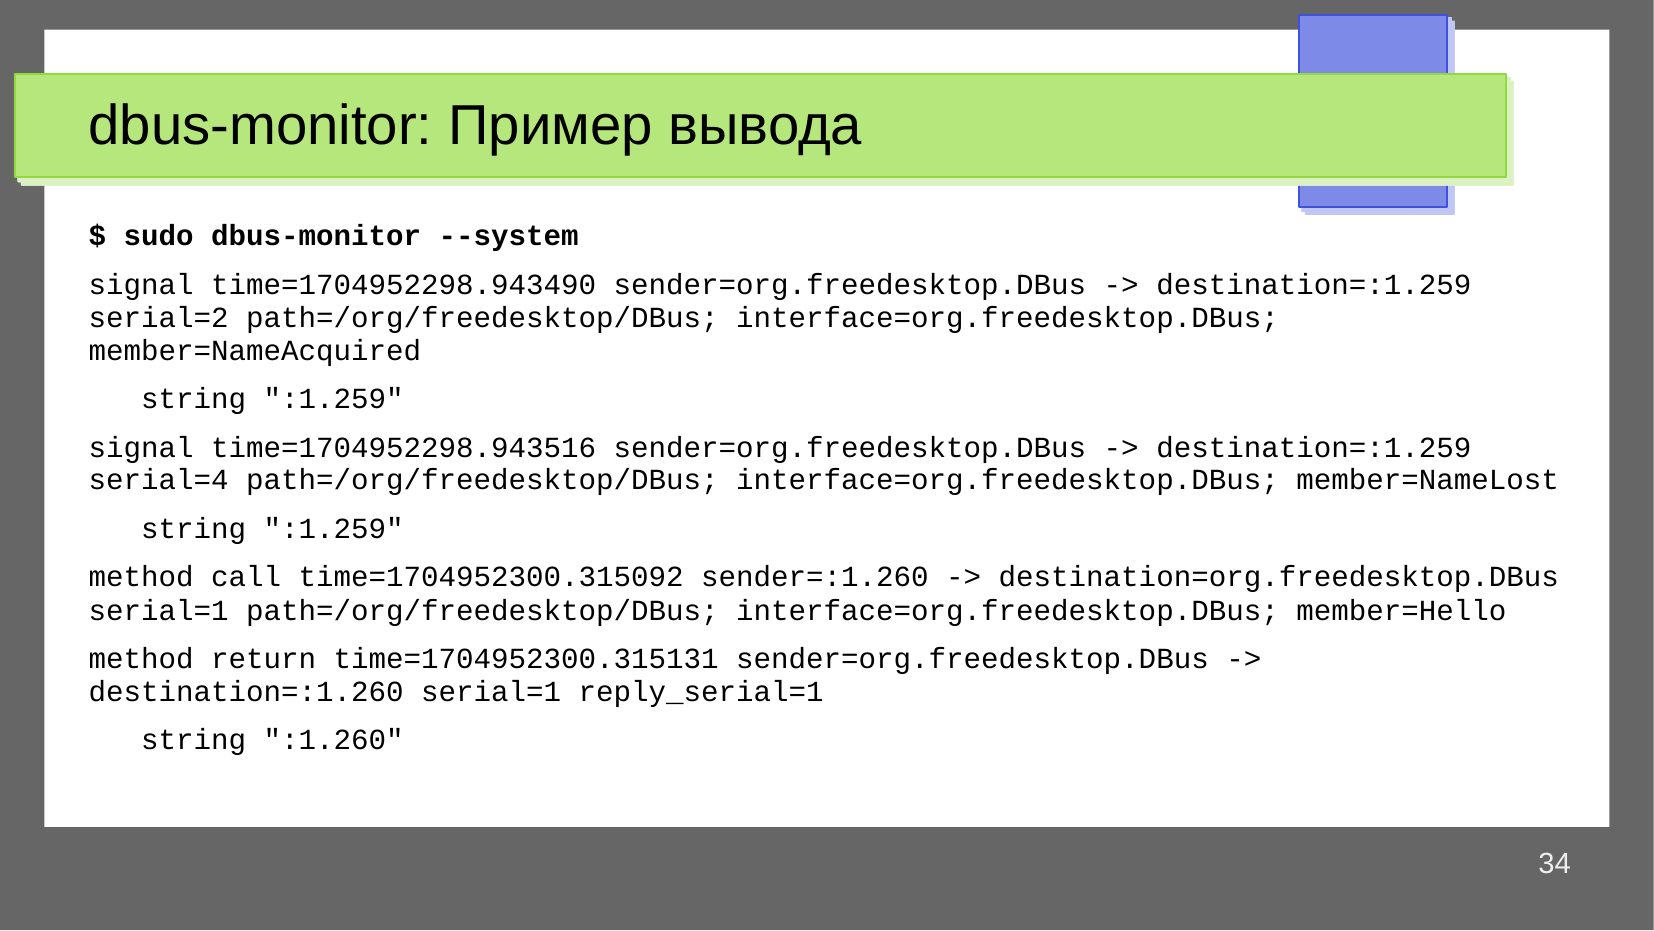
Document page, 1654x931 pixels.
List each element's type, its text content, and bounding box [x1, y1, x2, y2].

title dbus-monitor: Пример вывода [88, 73, 1506, 178]
list $ sudo dbus-monitor --system signal time=1704952298.943490 sender=org.freedesktop.DBus -> destination=:1.259 serial=2 path=/org/freedesktop/DBus; interface=org.freedesktop.DBus; member=NameAcquired string ":1.259" signal time=1704952298.943516 sender=org.freedesktop.DBus -> destination=:1.259 serial=4 path=/org/freedesktop/DBus; interface=org.freedesktop.DBus; member=NameLost string ":1.259" method call time=1704952300.315092 sender=:1.260 -> destination=org.freedesktop.DBus serial=1 path=/org/freedesktop/DBus; interface=org.freedesktop.DBus; member=Hello method return time=1704952300.315131 sender=org.freedesktop.DBus -> destination=:1.260 serial=1 reply_serial=1 string ":1.260" [88, 221, 1565, 813]
